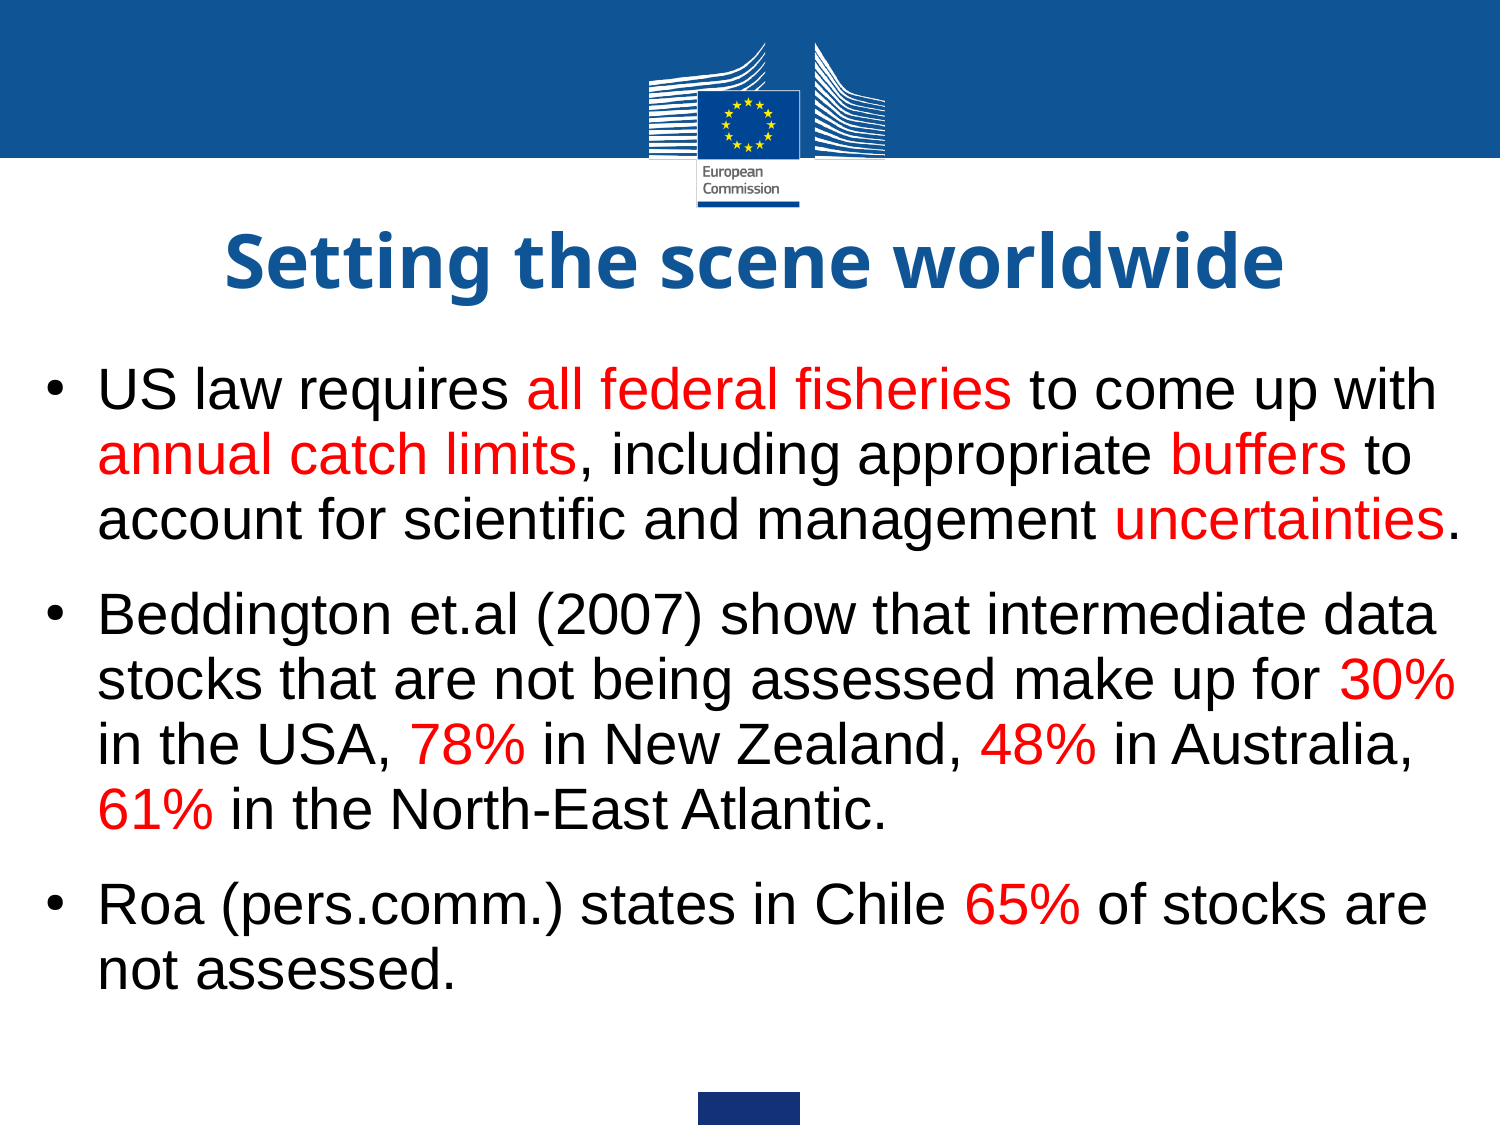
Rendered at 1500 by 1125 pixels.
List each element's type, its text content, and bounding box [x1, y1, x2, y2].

picture [649, 42, 885, 155]
title Setting the scene worldwide [11, 155, 1500, 363]
text_box US law requires all federal fisheries to come up with annual catch limits, including appropriate buffers to account for scientific and management uncertainties. Beddington et.al (2007) show that intermediate data stocks that are not being assessed make up for 30% in the USA, 78% in New Zealand, 48% in Australia, 61% in the North-East Atlantic. Roa (pers.comm.) states in Chile 65% of stocks are not assessed. [12, 349, 1483, 1010]
